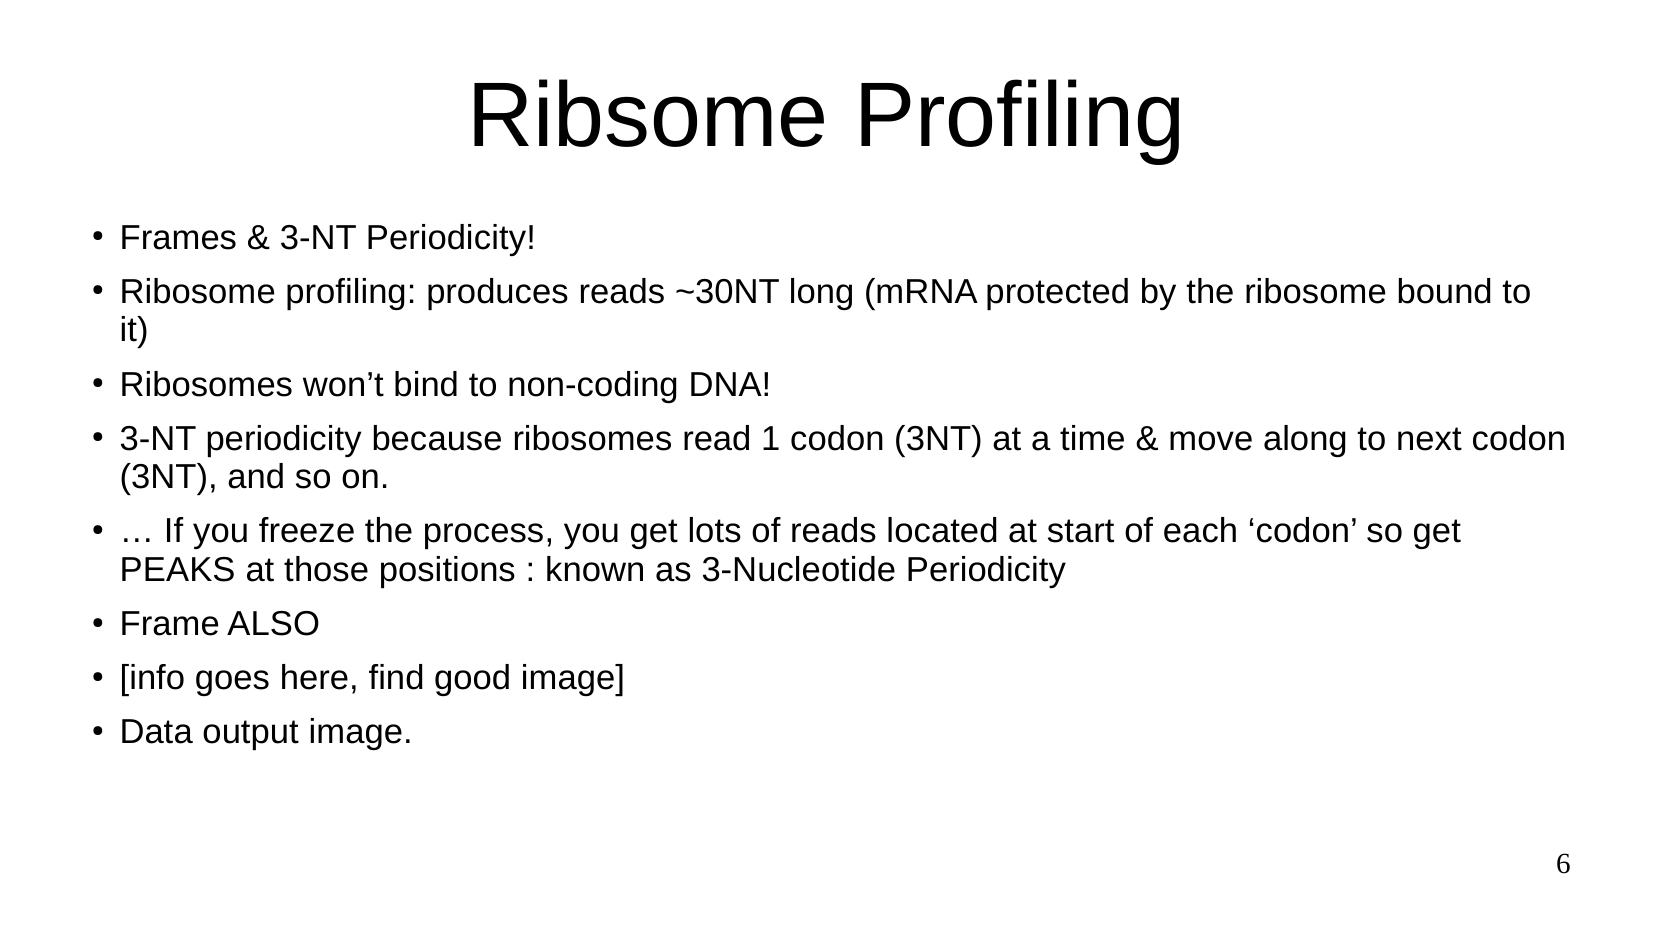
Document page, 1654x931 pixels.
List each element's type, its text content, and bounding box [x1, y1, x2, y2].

list Frames & 3-NT Periodicity! Ribosome profiling: produces reads ~30NT long (mRNA protected by the ribosome bound to it) Ribosomes won’t bind to non-coding DNA! 3-NT periodicity because ribosomes read 1 codon (3NT) at a time & move along to next codon (3NT), and so on. … If you freeze the process, you get lots of reads located at start of each ‘codon’ so get PEAKS at those positions : known as 3-Nucleotide Periodicity Frame ALSO [info goes here, find good image] Data output image. [82, 217, 1571, 758]
title Ribsome Profiling [82, 37, 1571, 193]
